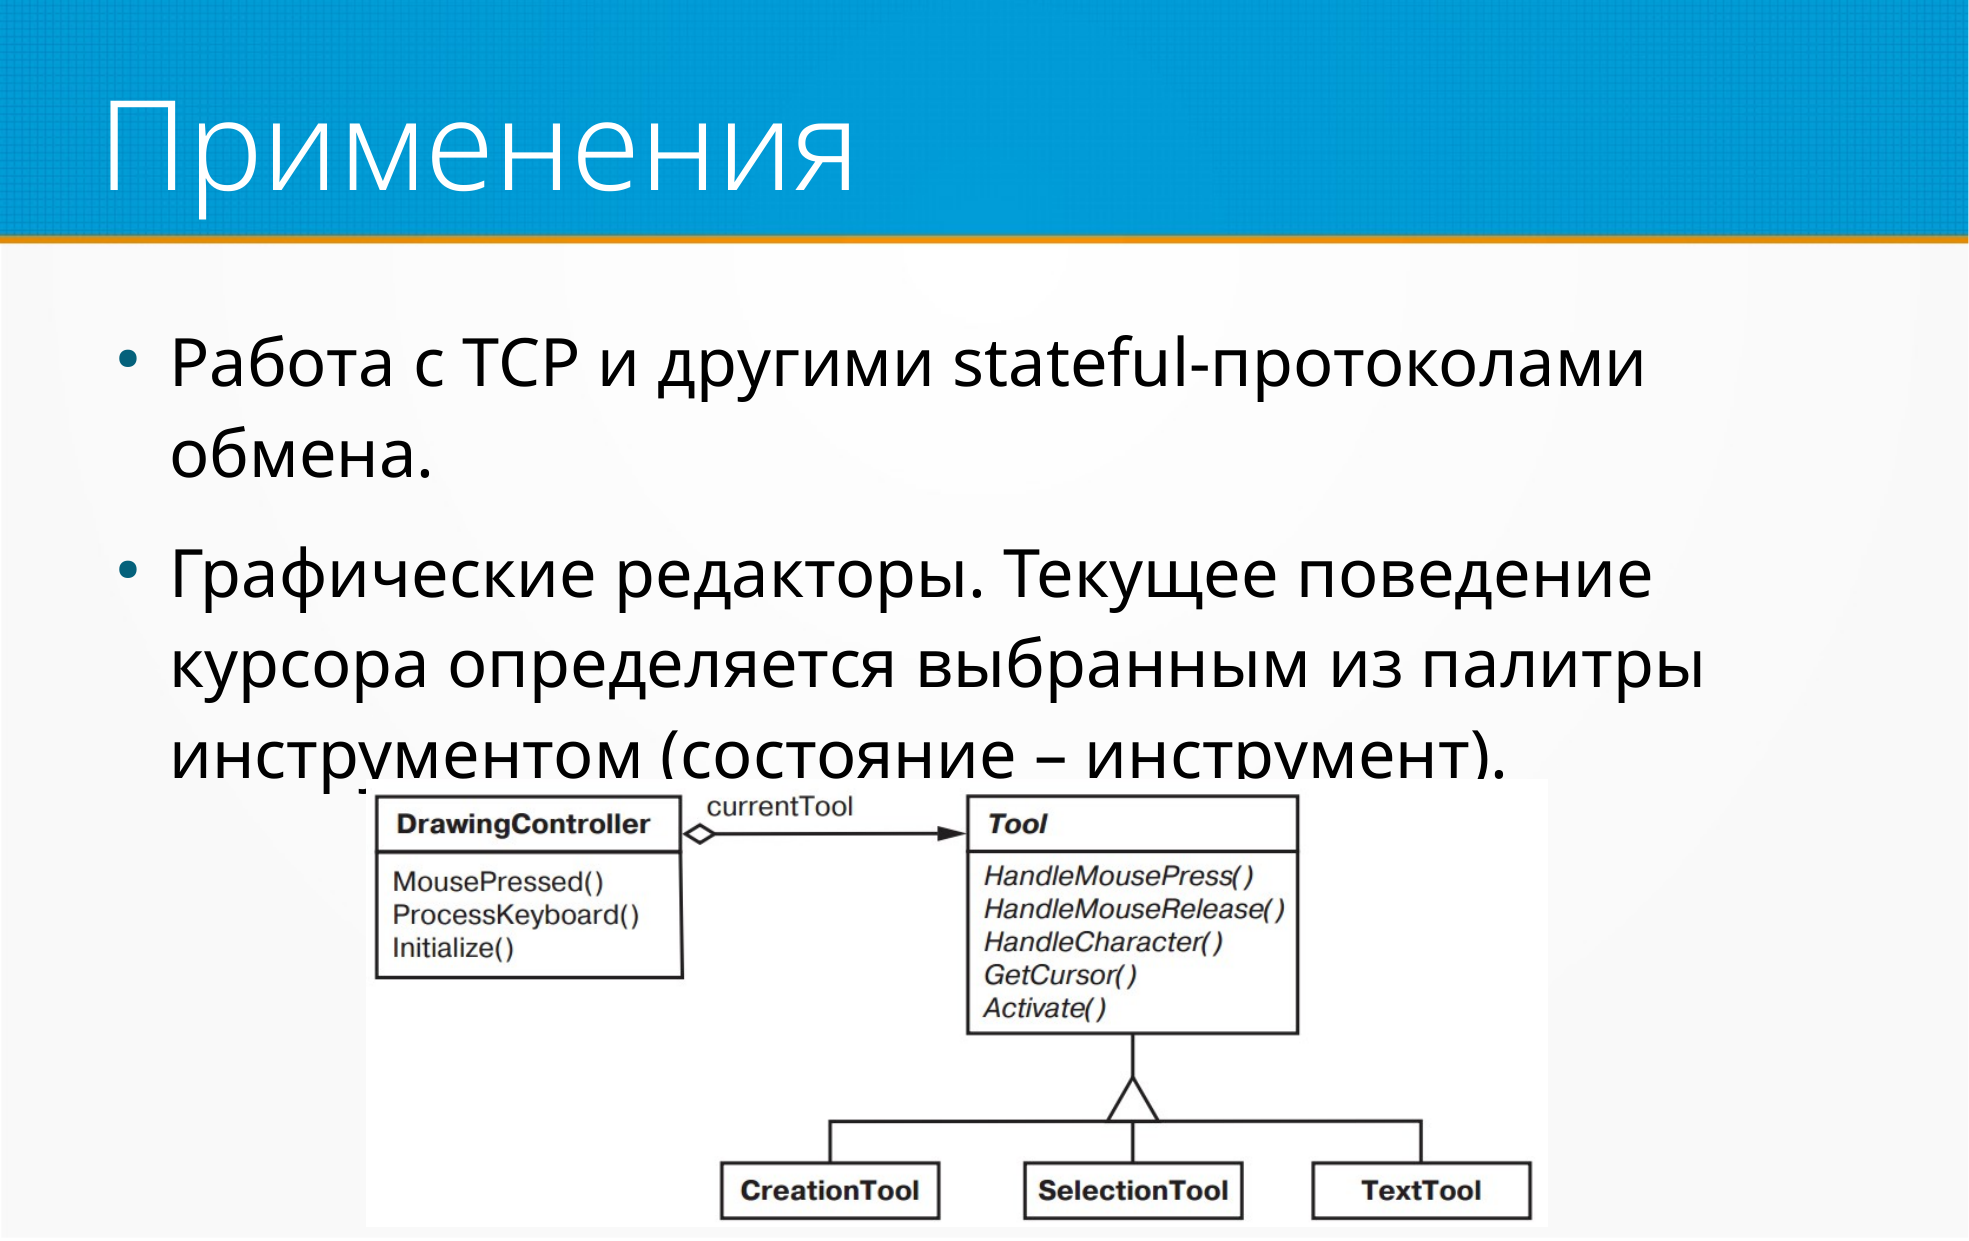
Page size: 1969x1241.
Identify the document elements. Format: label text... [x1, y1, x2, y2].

list Работа с TCP и другими stateful-протоколами обмена. Графические редакторы. Текущее поведение курсора определяется выбранным из палитры инструментом (состояние – инструмент). [98, 315, 1861, 1081]
picture [0, 233, 1969, 1241]
title Применения [98, 19, 1870, 227]
